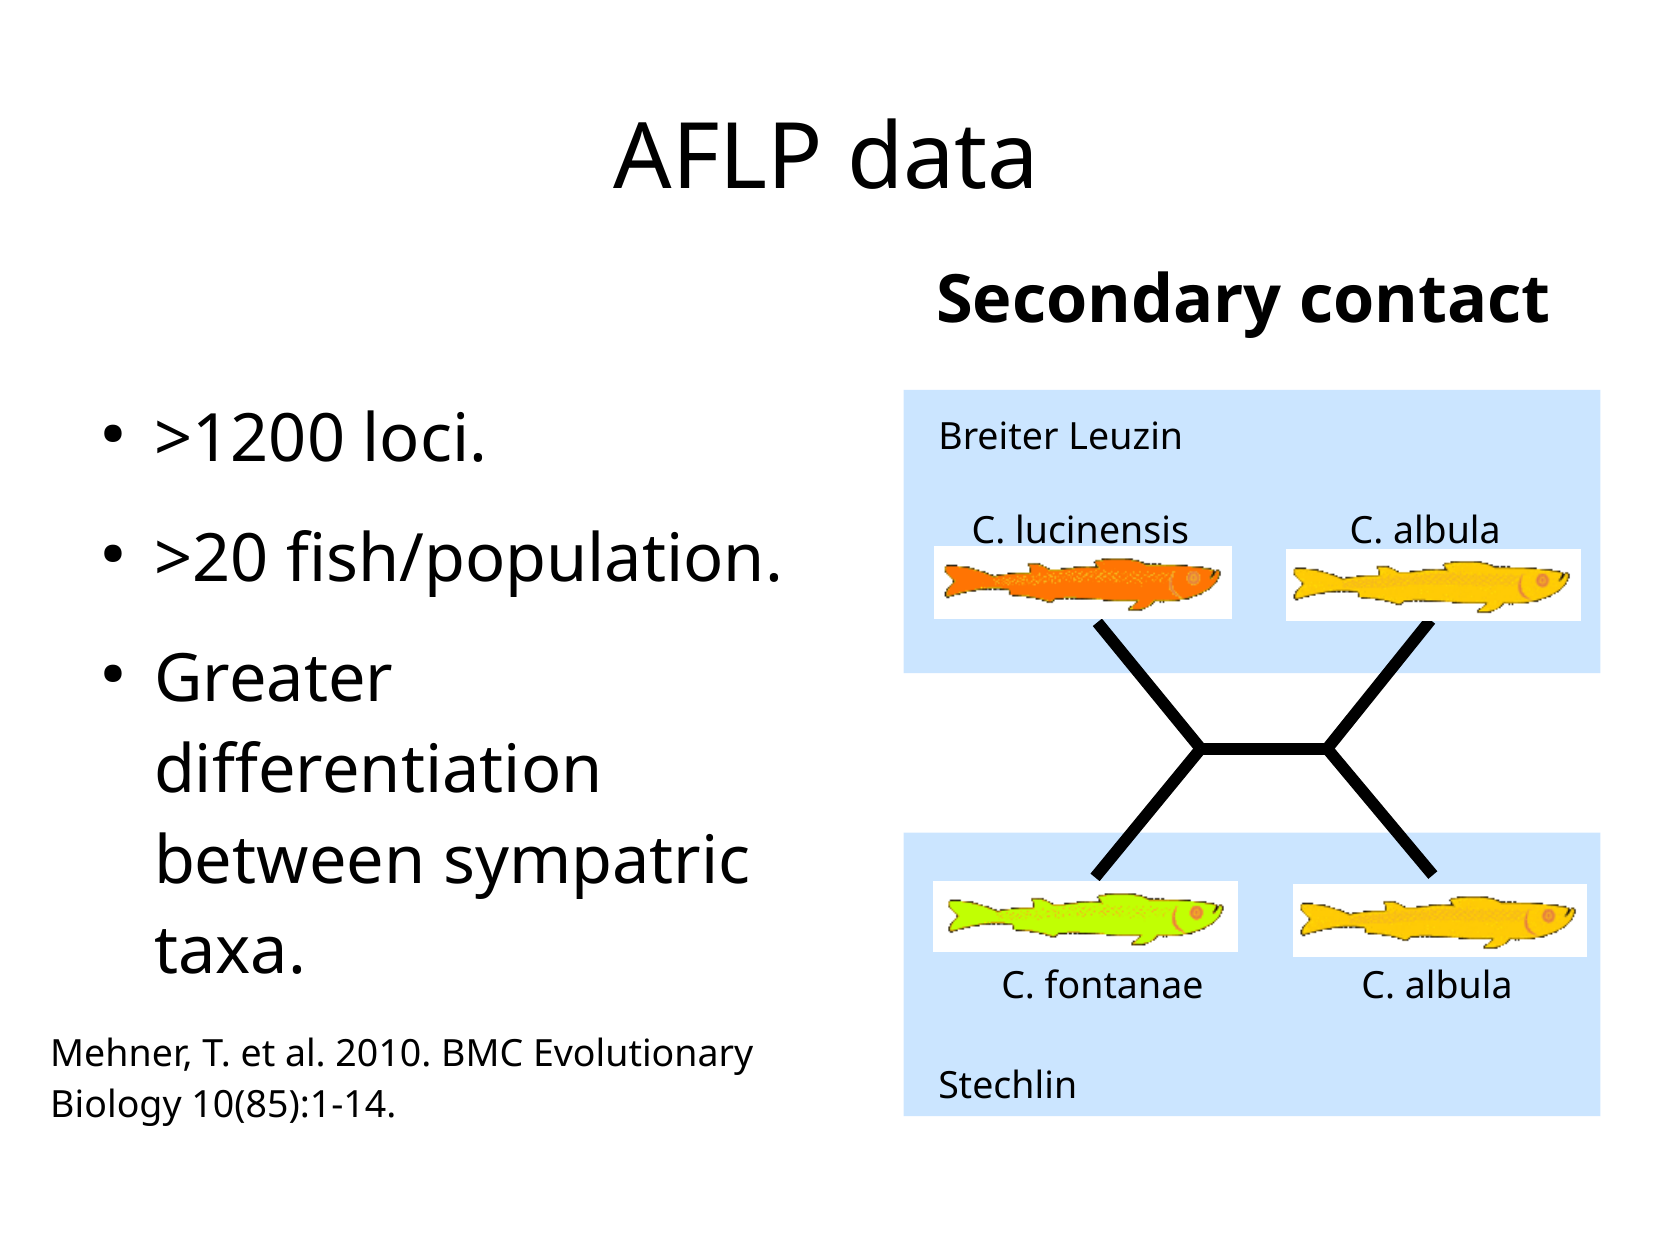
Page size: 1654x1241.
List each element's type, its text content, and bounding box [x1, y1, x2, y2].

text_box [903, 832, 1601, 1117]
text_box C. albula [1346, 950, 1533, 1017]
text_box Stechlin [923, 1051, 1098, 1118]
text_box [903, 389, 1601, 674]
picture [934, 546, 1232, 619]
text_box Mehner, T. et al. 2010. BMC Evolutionary Biology 10(85):1-14. [35, 1019, 886, 1137]
title AFLP data [82, 49, 1571, 257]
text_box C. lucinensis [956, 496, 1211, 562]
list >1200 loci. >20 fish/population. Greater differentiation between sympatric taxa. [83, 389, 810, 1019]
text_box C. albula [1334, 496, 1521, 562]
text_box C. fontanae [986, 950, 1219, 1017]
picture [1293, 884, 1587, 957]
text_box Breiter Leuzin [923, 401, 1211, 468]
picture [1286, 549, 1581, 622]
text_box Secondary contact [921, 244, 1574, 350]
picture [933, 881, 1238, 952]
